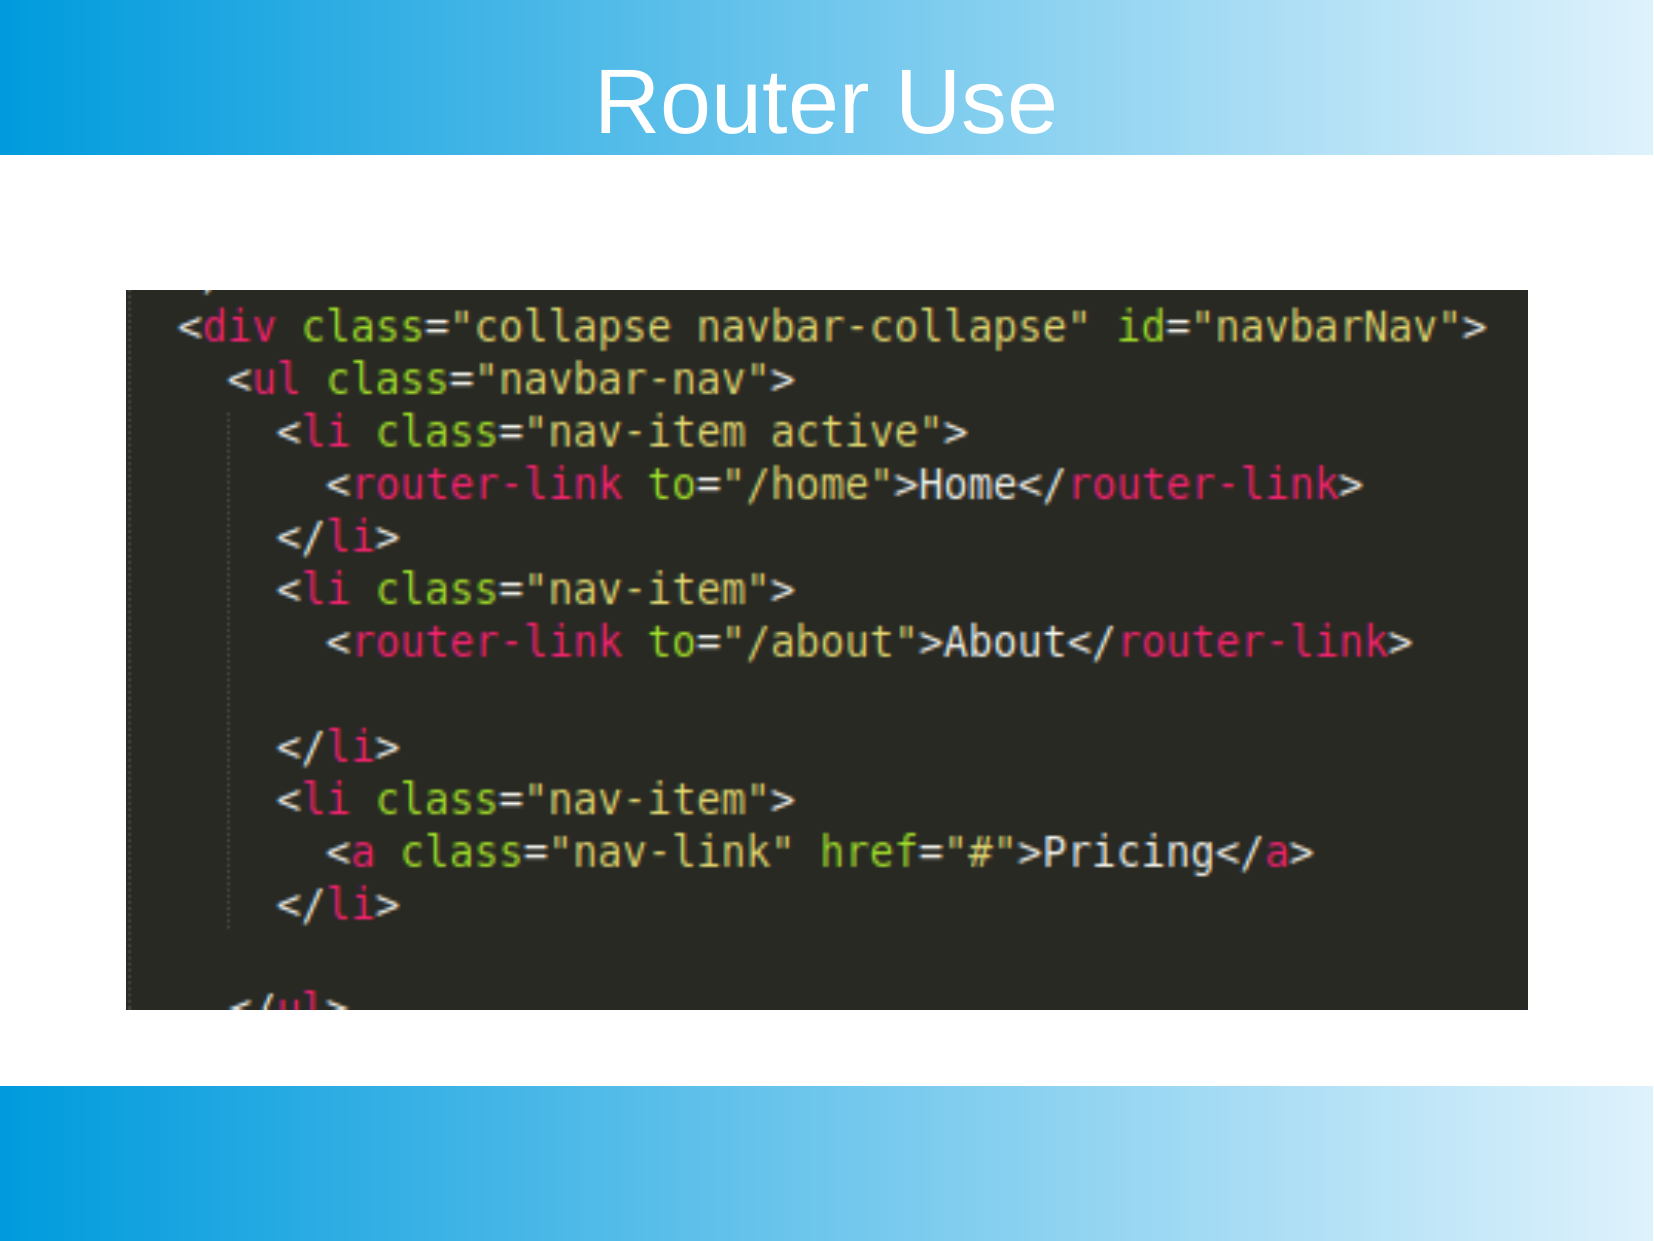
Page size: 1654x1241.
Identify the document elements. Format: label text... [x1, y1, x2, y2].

picture [126, 290, 1528, 1010]
title Router Use [82, 49, 1571, 155]
